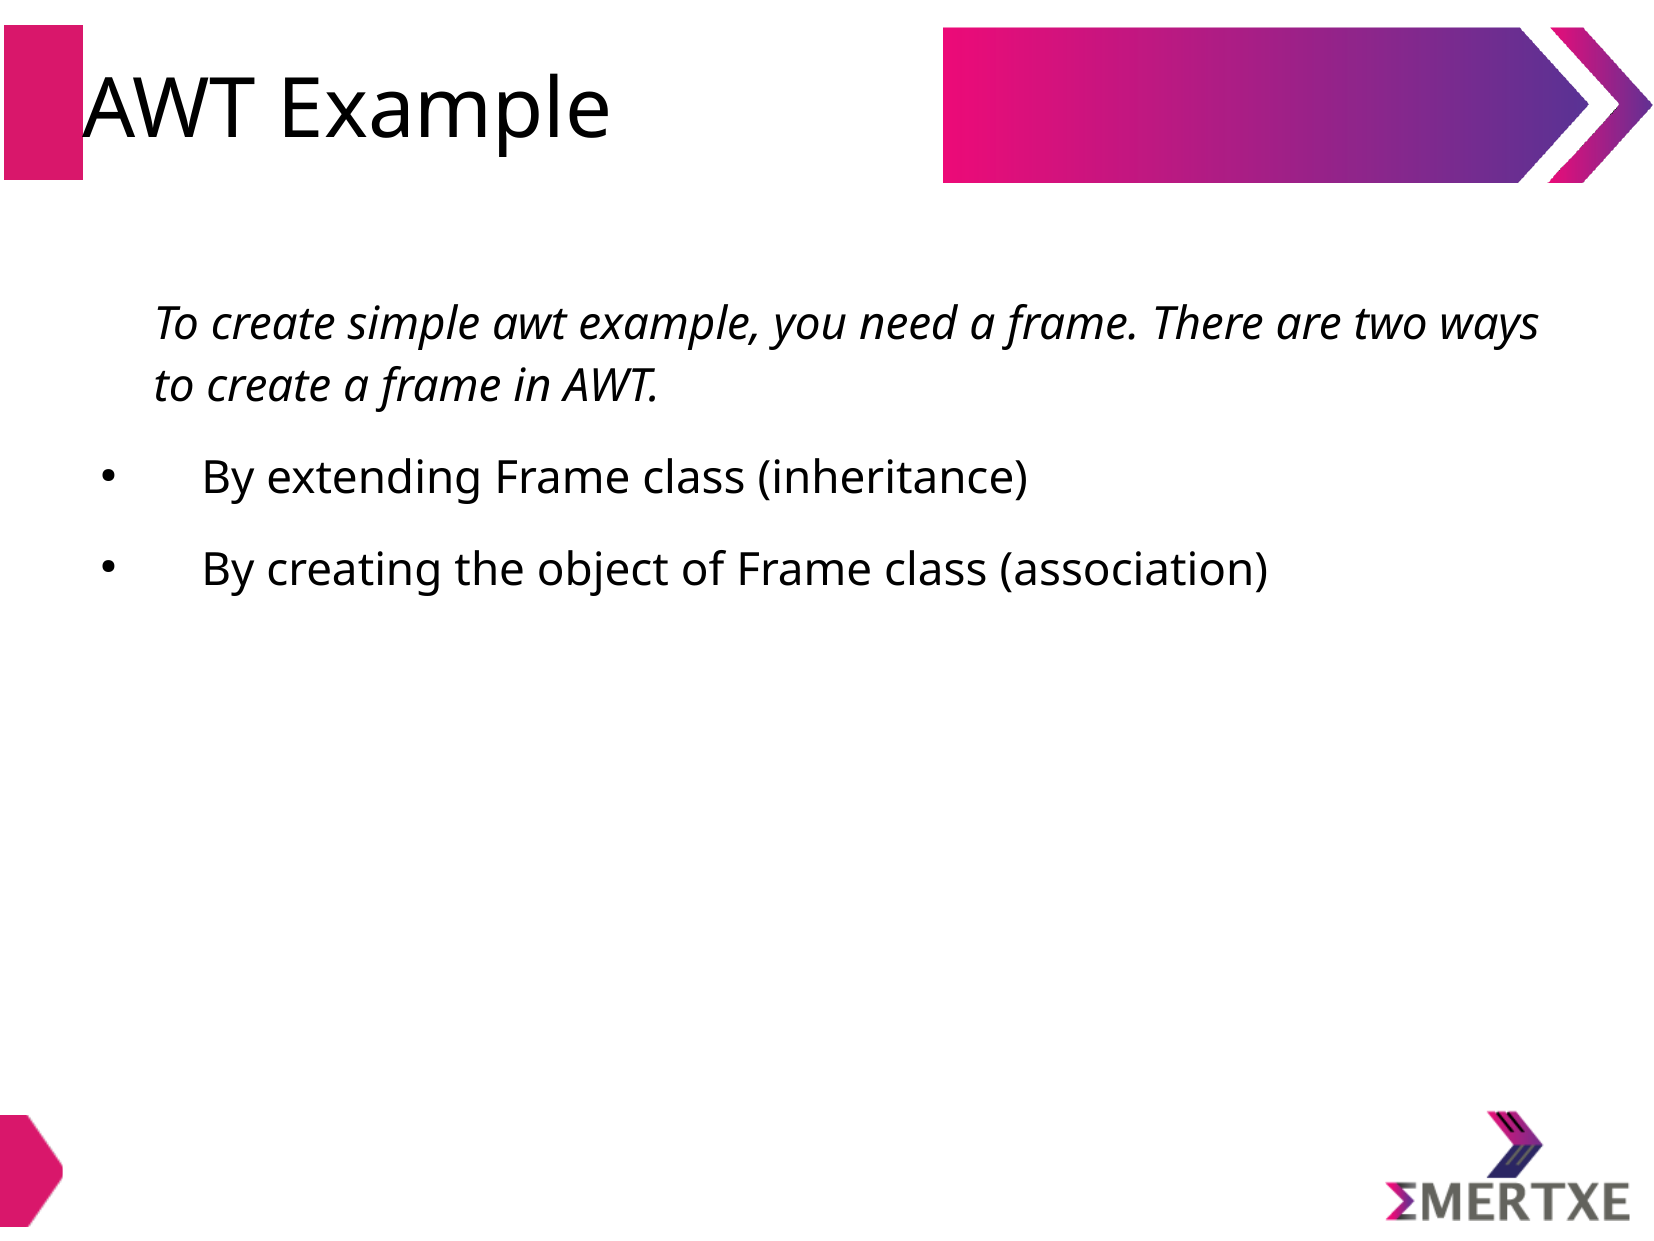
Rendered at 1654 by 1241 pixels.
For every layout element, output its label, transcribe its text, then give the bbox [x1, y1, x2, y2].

picture [1385, 1107, 1631, 1221]
picture [1571, 27, 1653, 183]
title AWT Example [82, 2, 1571, 210]
list To create simple awt example, you need a frame. There are two ways to create a frame in AWT. By extending Frame class (inheritance) By creating the object of Frame class (association) [82, 290, 1571, 1010]
